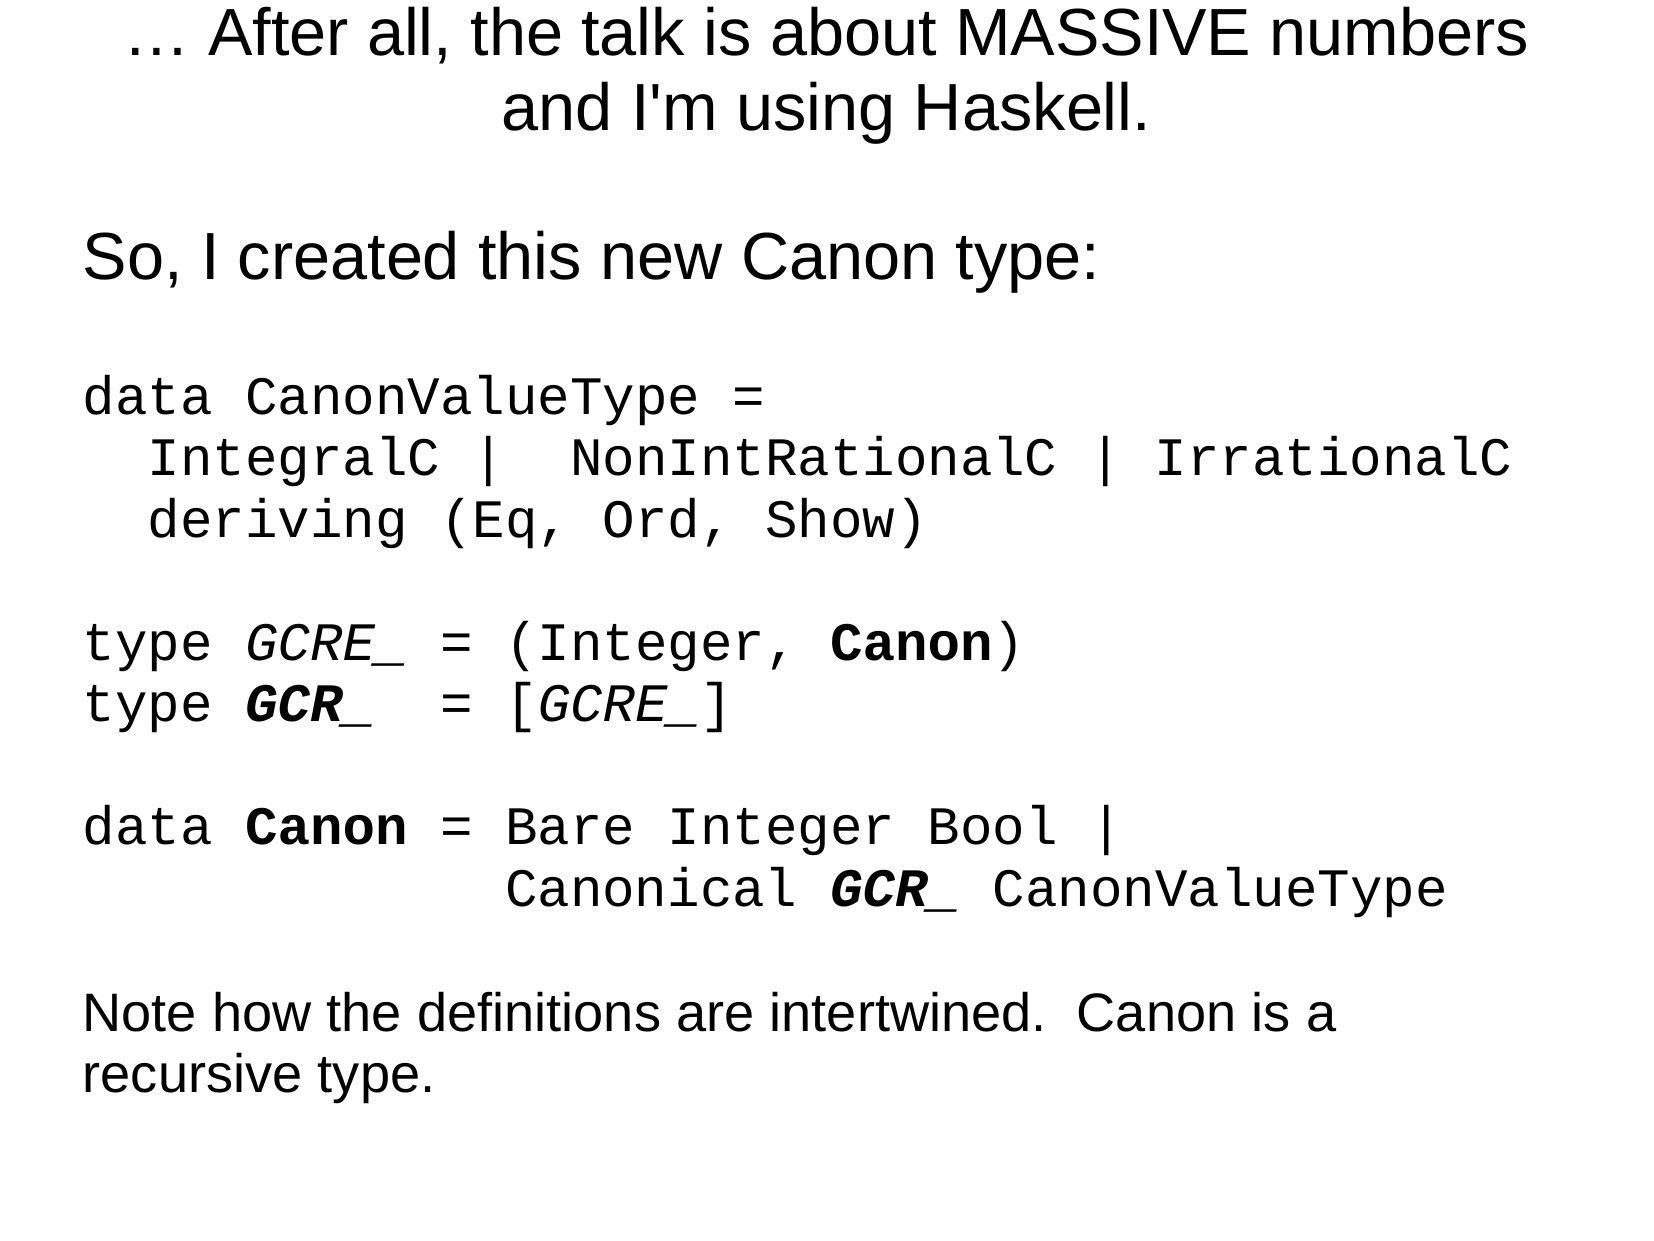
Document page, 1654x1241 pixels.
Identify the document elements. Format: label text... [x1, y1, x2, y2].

subtitle … After all, the talk is about MASSIVE numbers and I'm using Haskell. So, I created this new Canon type: data CanonValueType = IntegralC | NonIntRationalC | IrrationalC deriving (Eq, Ord, Show) type GCRE_ = (Integer, Canon) type GCR_ = [GCRE_] data Canon = Bare Integer Bool | Canonical GCR_ CanonValueType Note how the definitions are intertwined. Canon is a recursive type. [82, 0, 1571, 1163]
